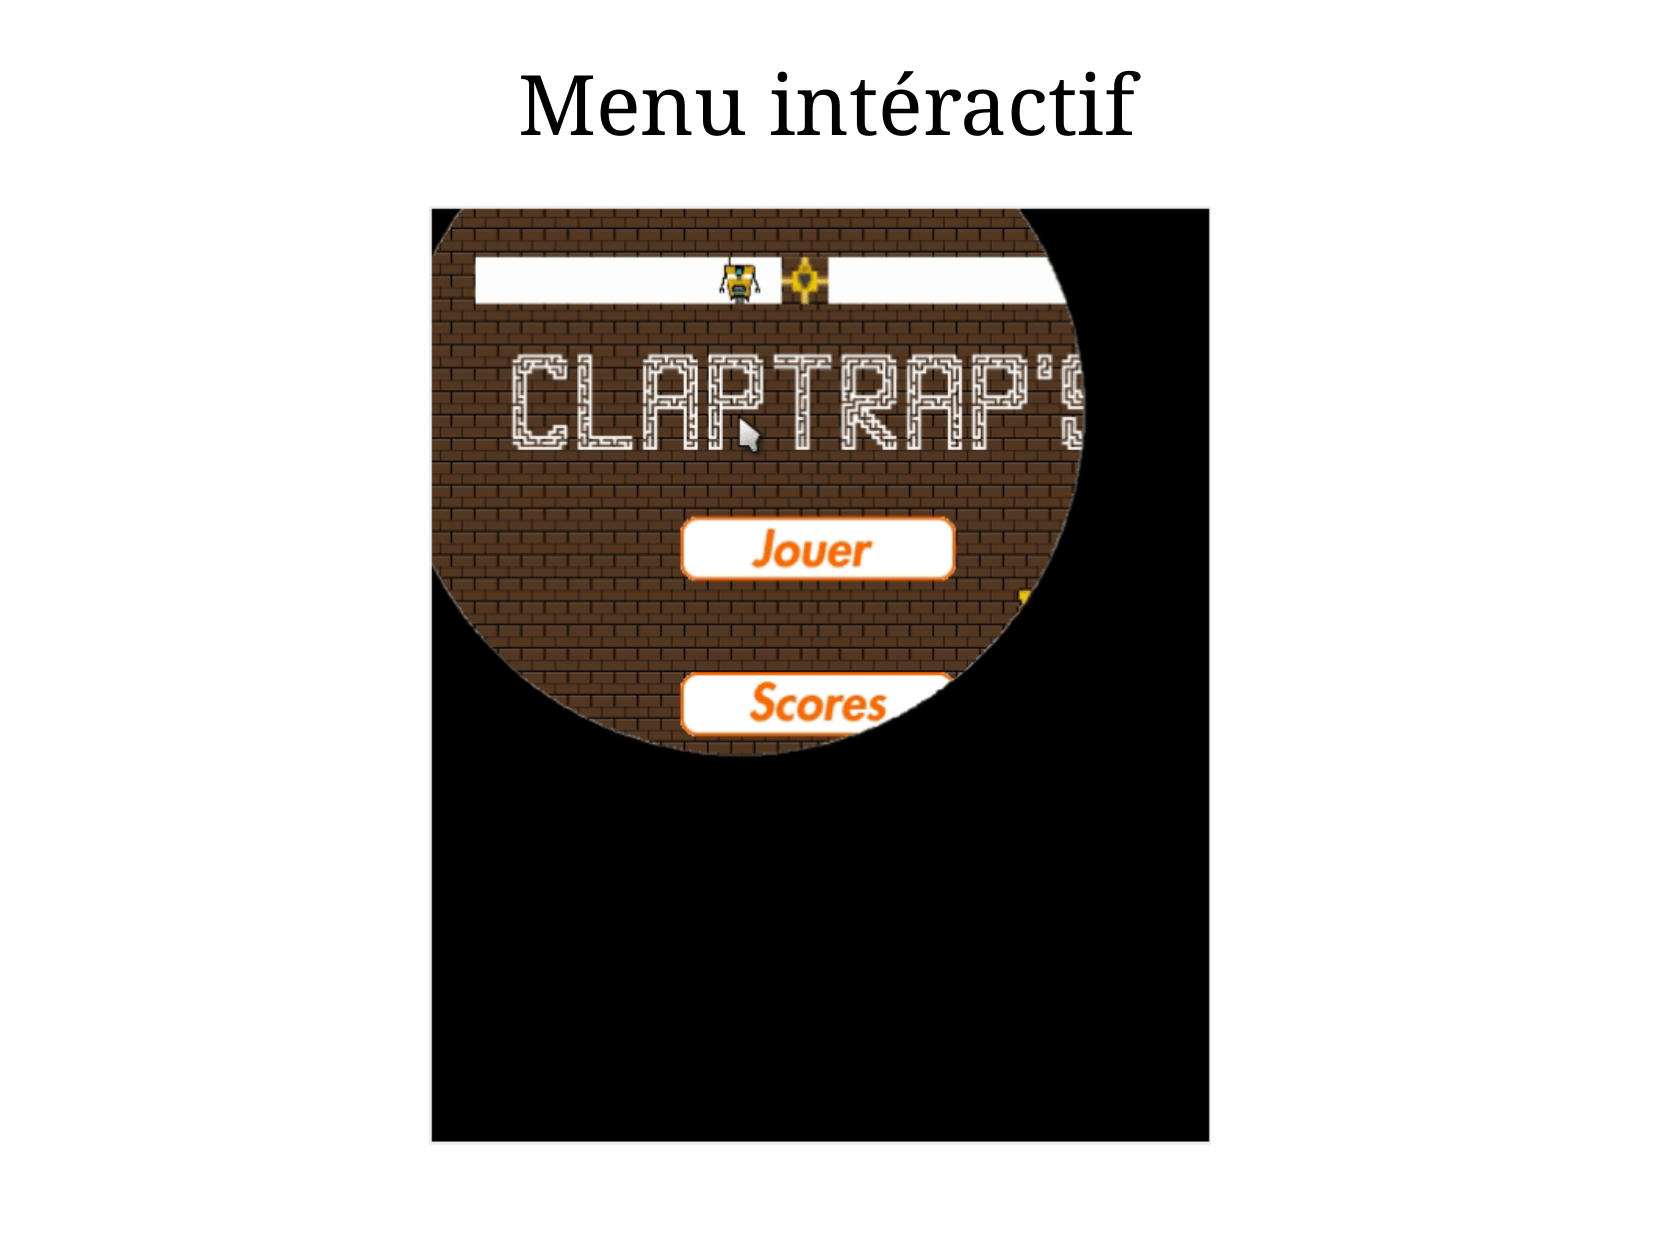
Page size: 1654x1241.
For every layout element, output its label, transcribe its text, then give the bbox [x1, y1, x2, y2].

picture [429, 206, 1211, 1145]
text_box Menu intéractif [0, 0, 1654, 207]
